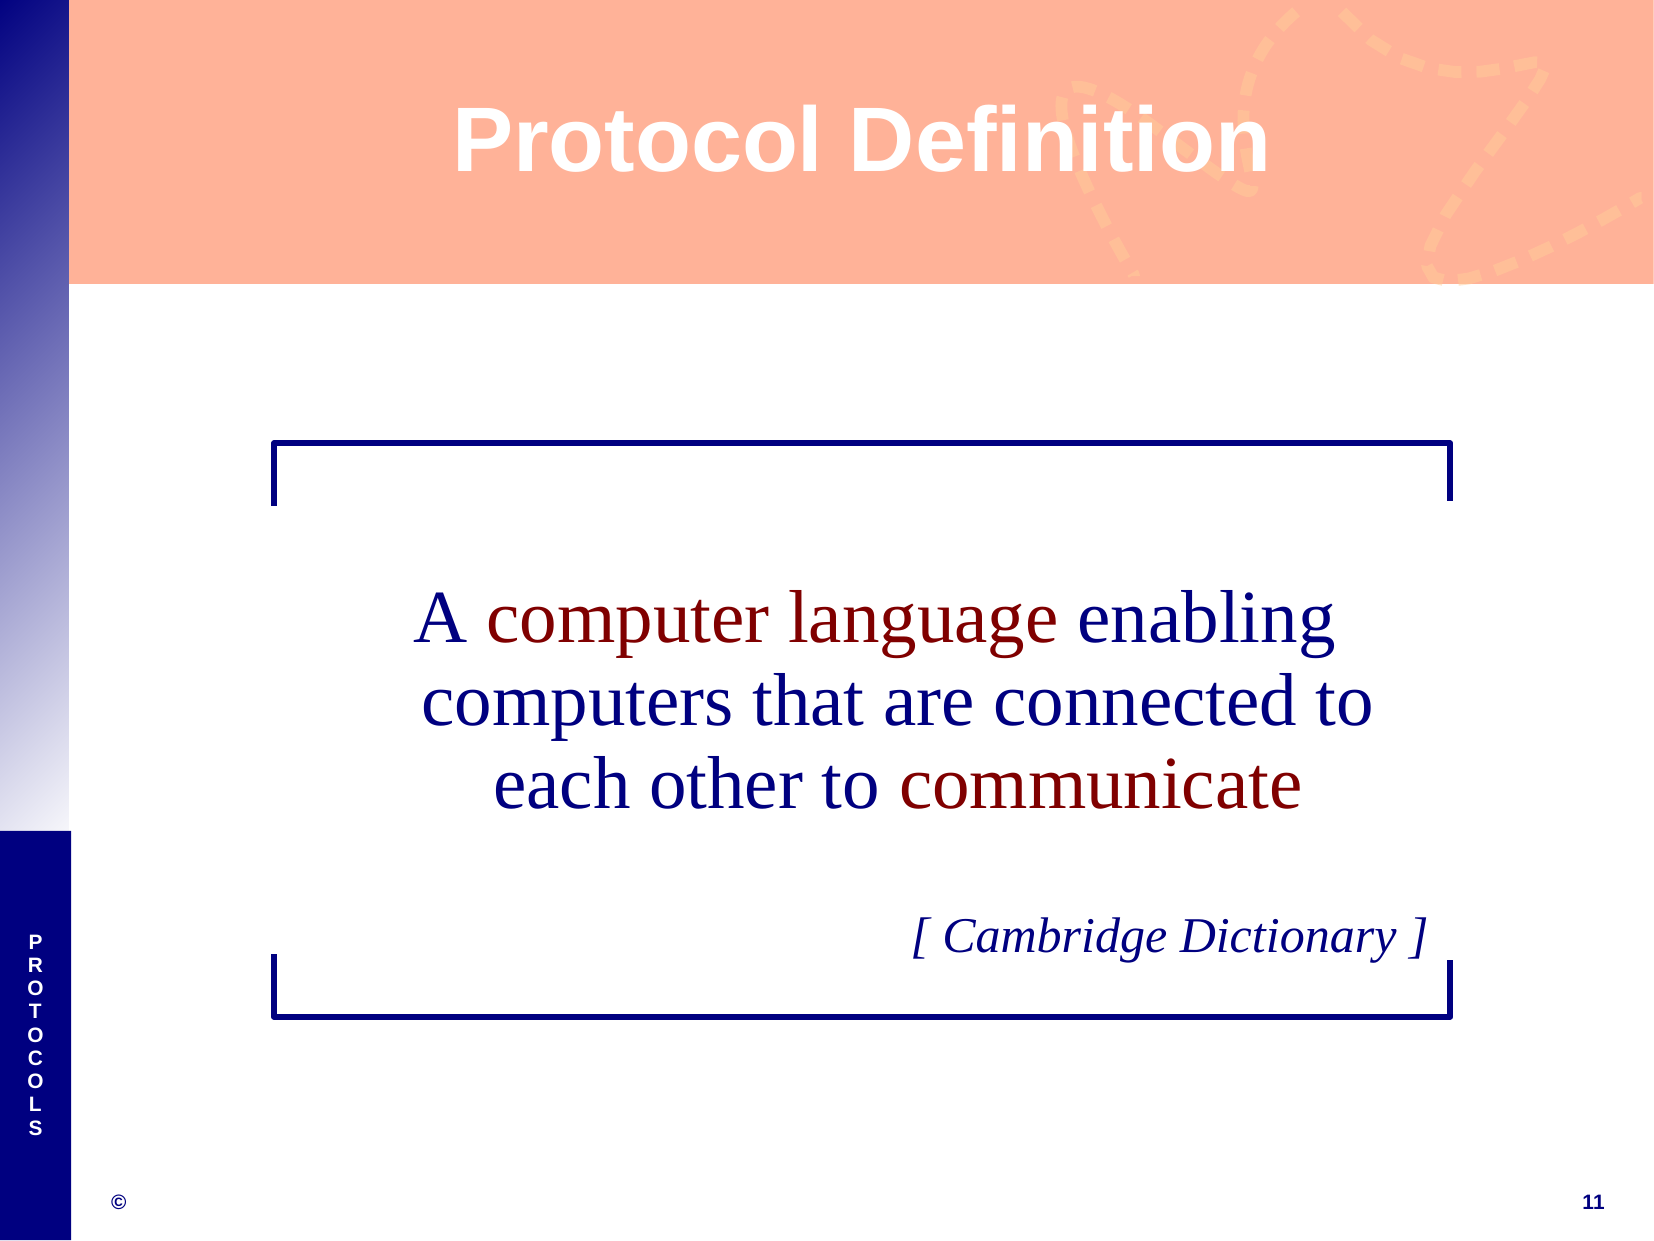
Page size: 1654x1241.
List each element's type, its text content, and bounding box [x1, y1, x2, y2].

title Protocol Definition [70, 36, 1654, 244]
text_box A computer language enabling computers that are connected to each other to communicate [ Cambridge Dictionary ] [295, 401, 1429, 1054]
text_box P R O T O C O L S [0, 829, 71, 1241]
